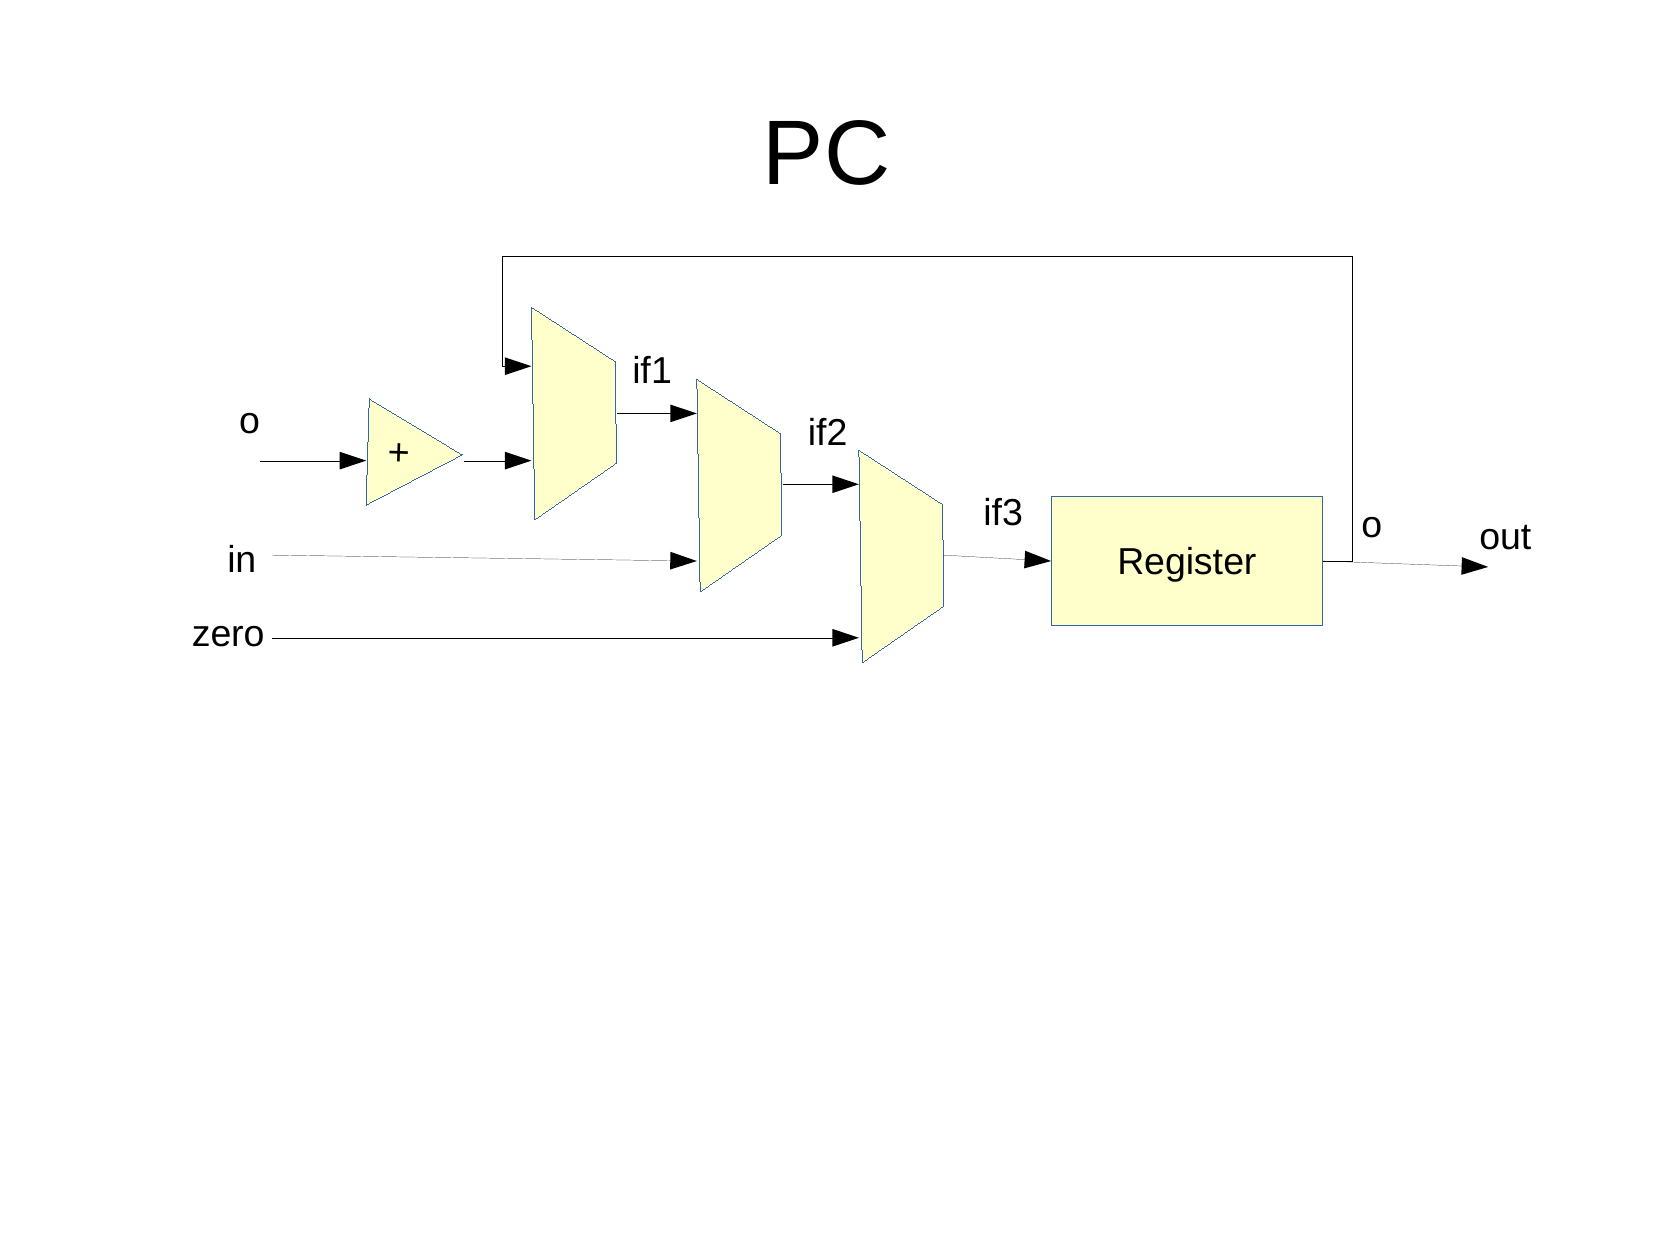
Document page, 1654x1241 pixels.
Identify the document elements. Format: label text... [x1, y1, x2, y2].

text_box zero [177, 604, 280, 662]
text_box [696, 379, 782, 592]
title PC [82, 49, 1571, 257]
text_box in [212, 531, 272, 589]
text_box o [1346, 496, 1397, 553]
text_box if3 [968, 484, 1038, 542]
text_box o [224, 392, 275, 449]
text_box + [366, 398, 463, 506]
text_box out [1464, 507, 1547, 565]
text_box if1 [617, 342, 687, 400]
text_box [531, 307, 617, 520]
text_box if2 [793, 403, 863, 461]
text_box [859, 452, 944, 663]
text_box Register [1051, 496, 1323, 626]
